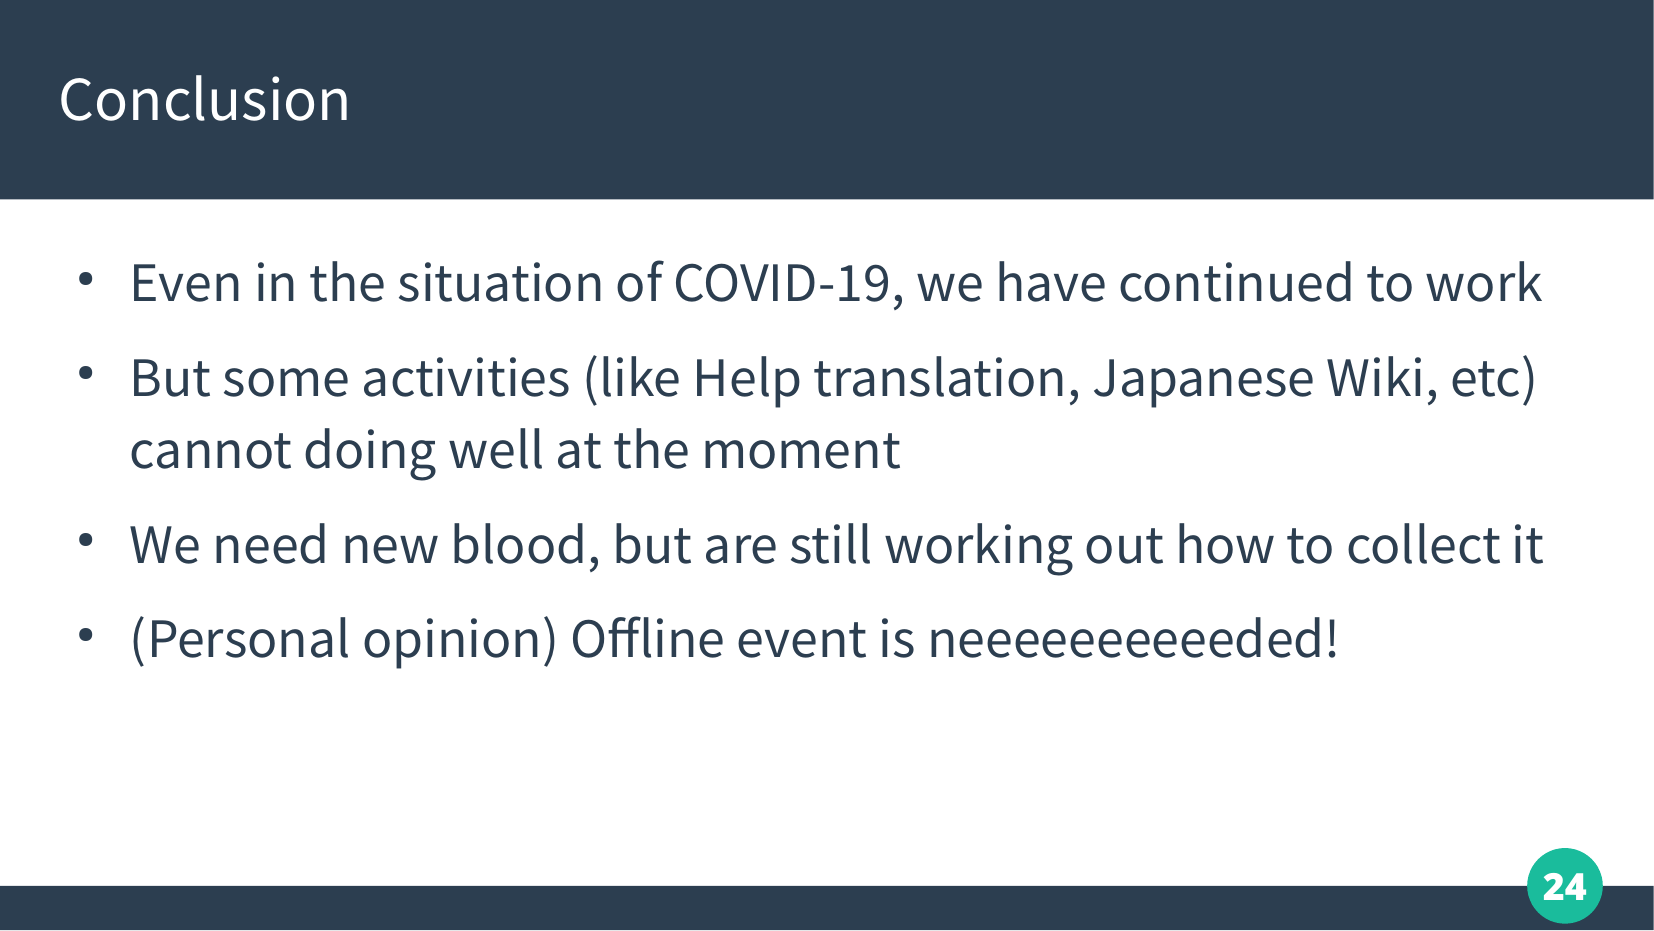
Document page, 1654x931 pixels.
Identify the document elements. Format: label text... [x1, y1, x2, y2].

list Even in the situation of COVID-19, we have continued to work But some activities (like Help translation, Japanese Wiki, etc) cannot doing well at the moment We need new blood, but are still working out how to collect it (Personal opinion) Offline event is neeeeeeeeeeded! [59, 243, 1595, 864]
title Conclusion [59, 37, 1595, 155]
